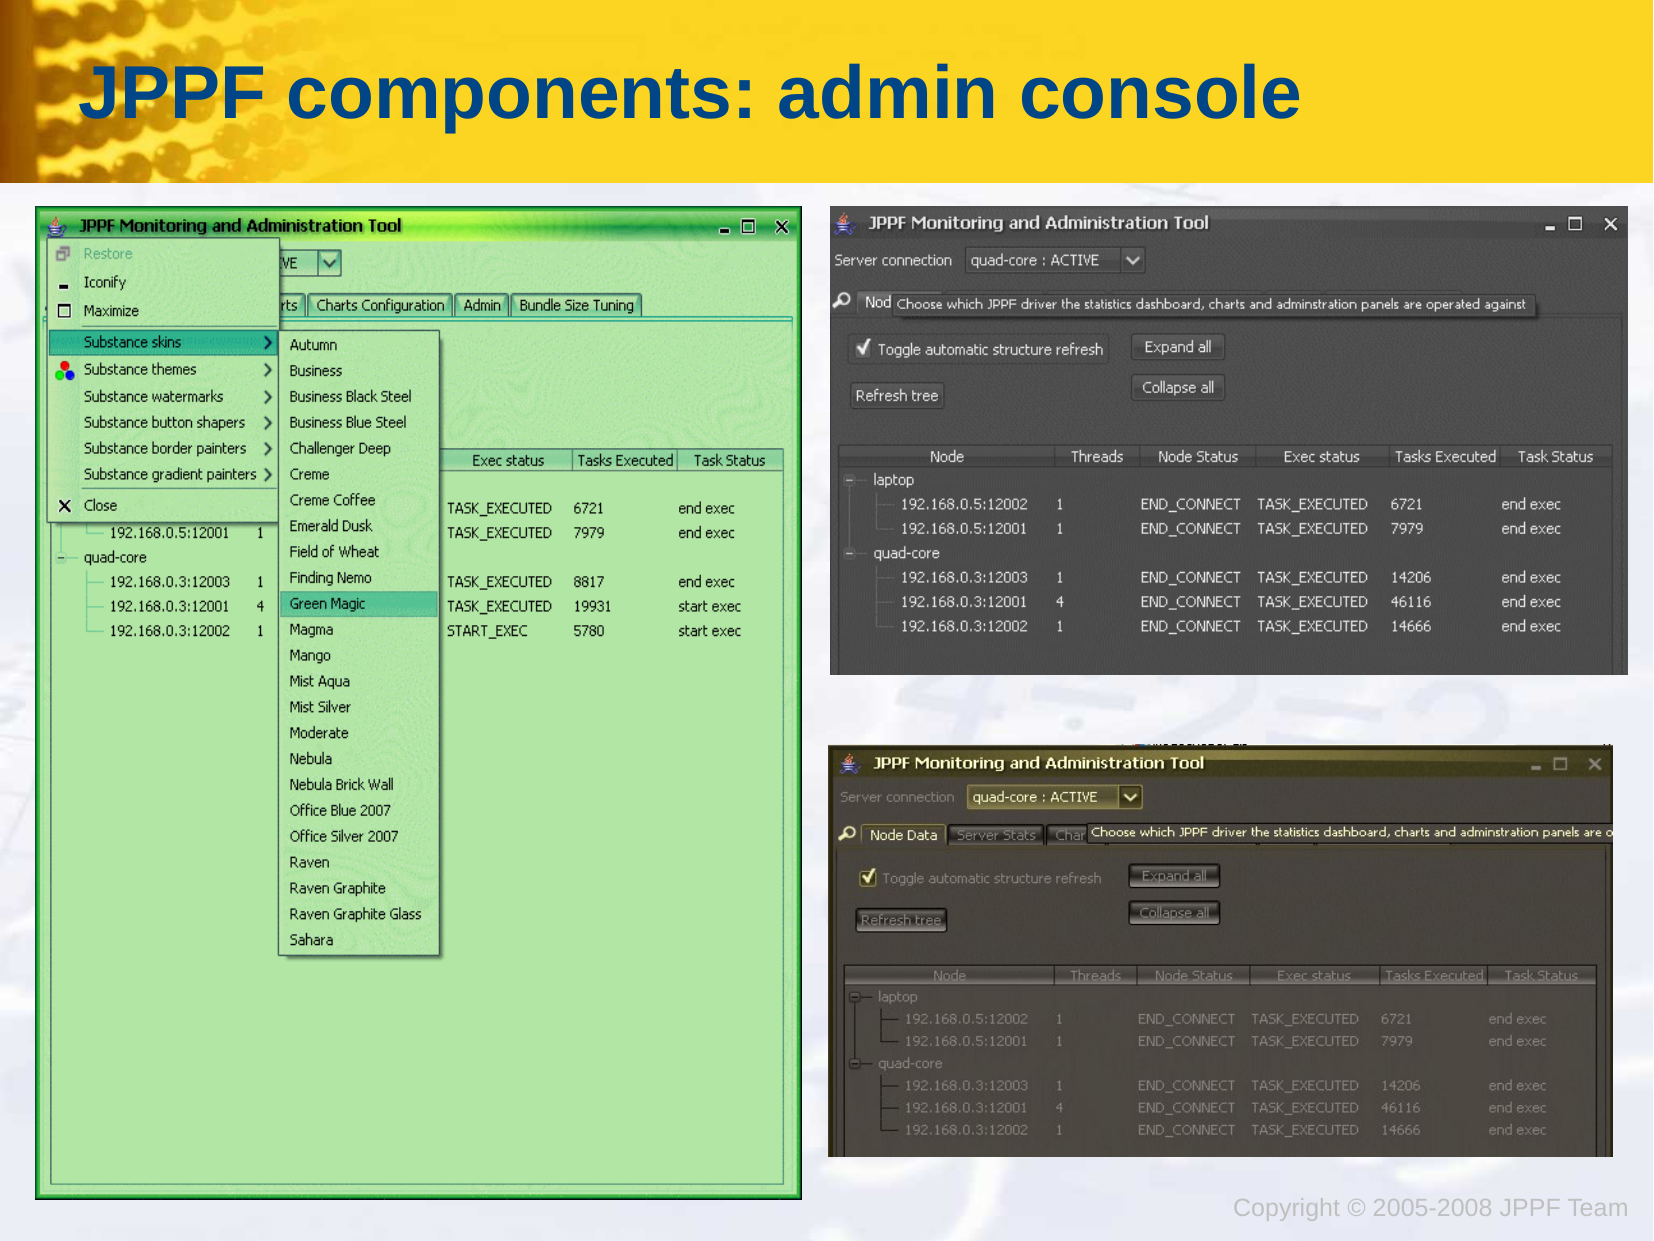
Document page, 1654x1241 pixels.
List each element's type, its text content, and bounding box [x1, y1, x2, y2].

picture [0, 0, 1654, 1241]
title JPPF components: admin console [78, 17, 1567, 168]
